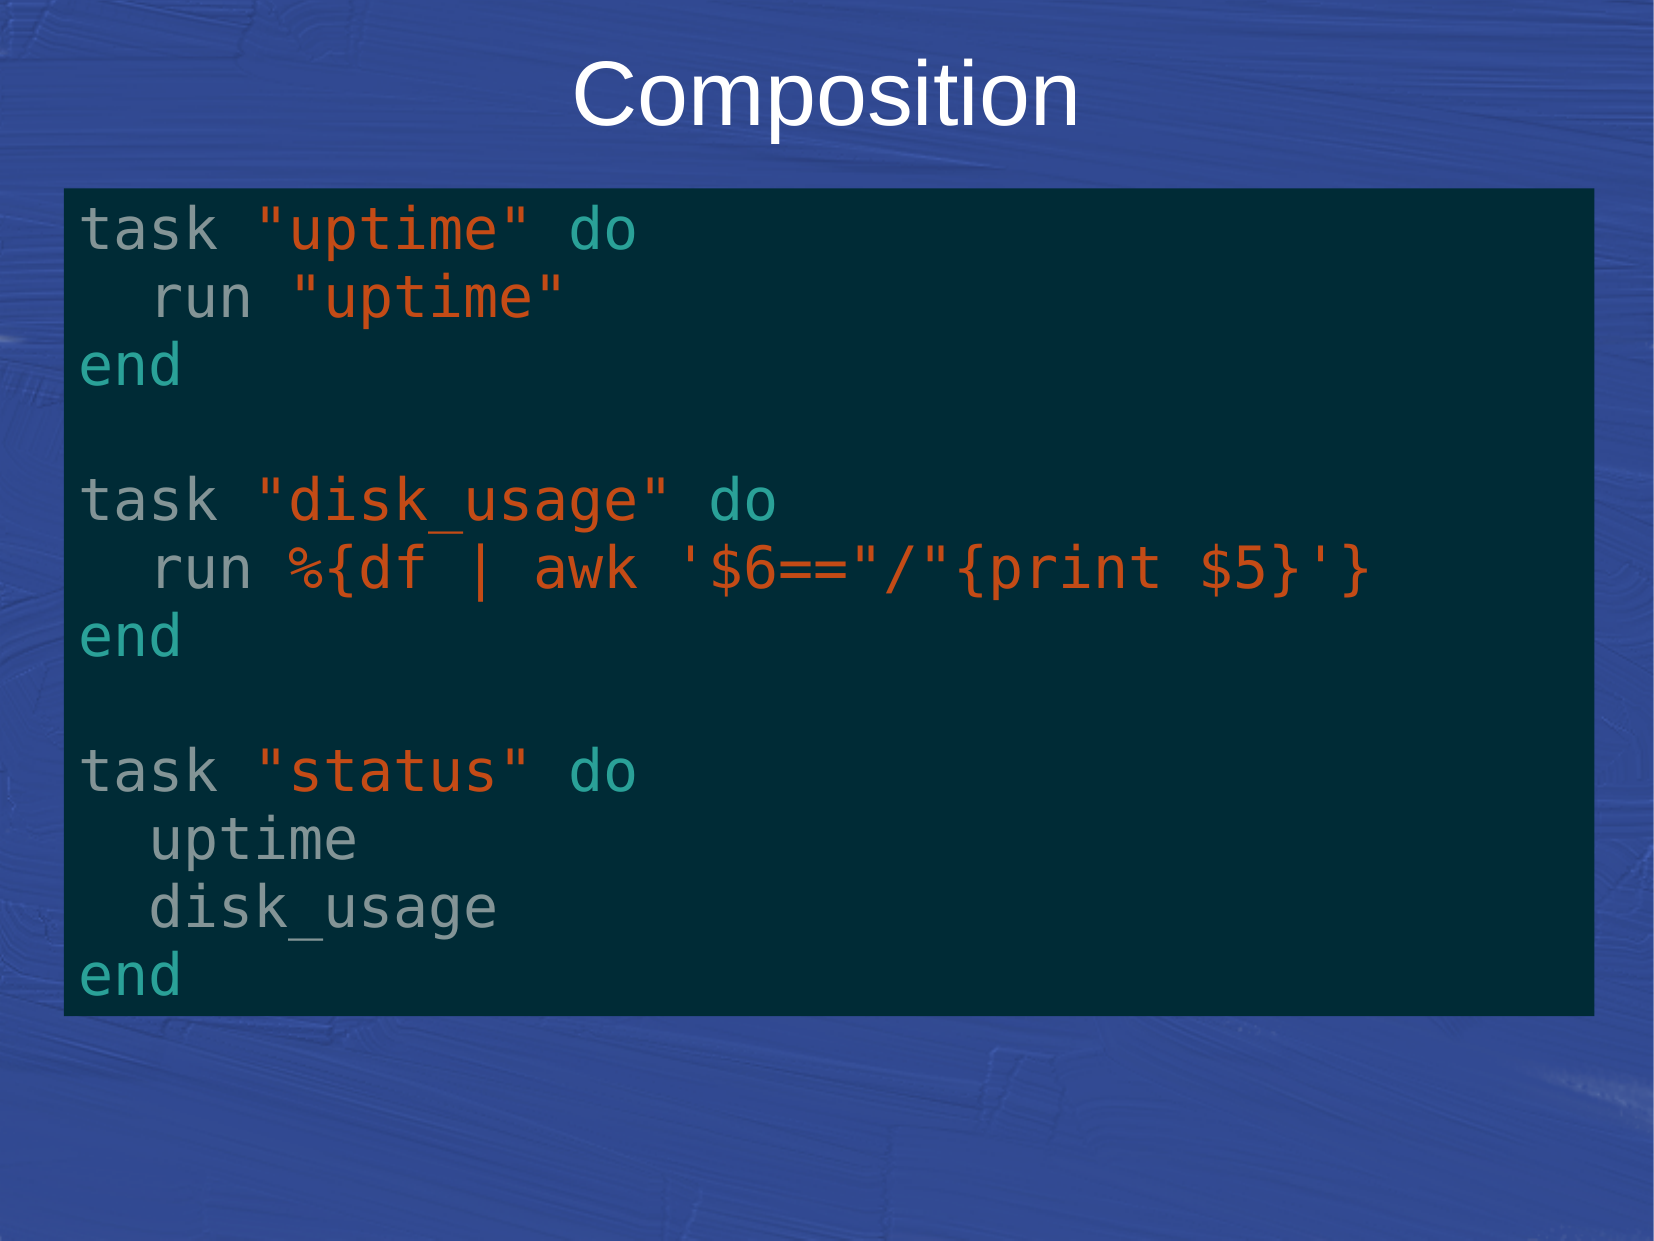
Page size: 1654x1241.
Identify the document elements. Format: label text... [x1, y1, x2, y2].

title Composition [82, 0, 1571, 188]
picture [0, 0, 1654, 1241]
text_box task "uptime" do run "uptime" end task "disk_usage" do run %{df | awk '$6=="/"{print $5}'} end task "status" do uptime disk_usage end [63, 188, 1595, 1017]
